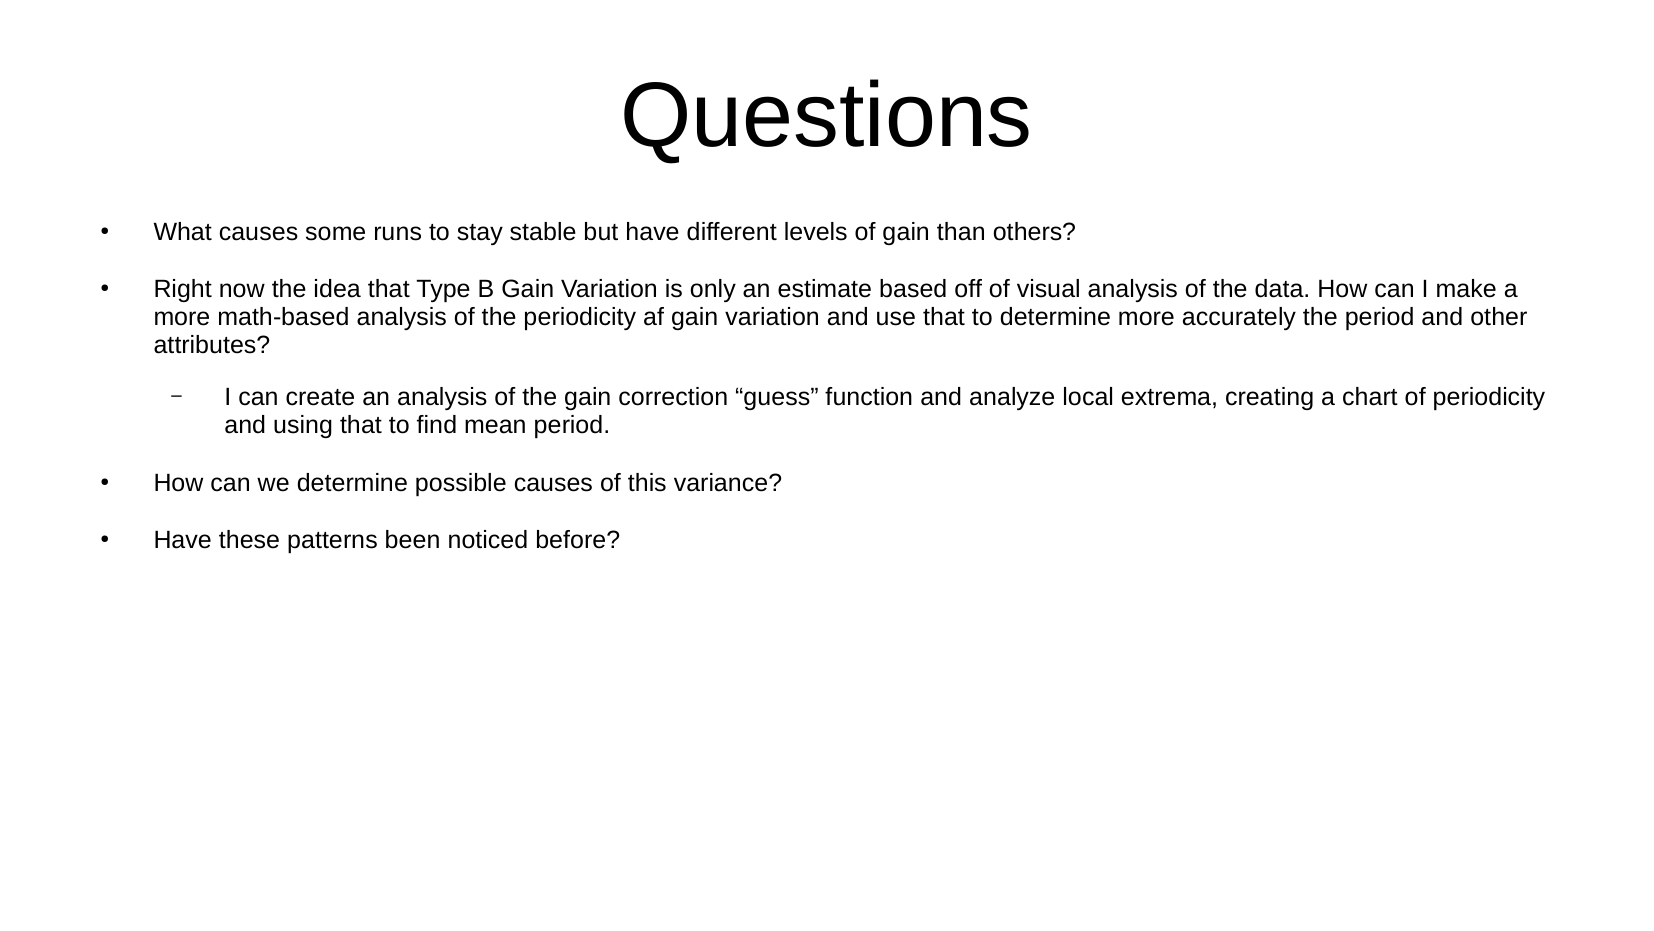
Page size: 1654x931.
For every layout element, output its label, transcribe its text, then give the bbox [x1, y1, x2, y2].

title Questions [82, 37, 1571, 193]
list What causes some runs to stay stable but have different levels of gain than others? Right now the idea that Type B Gain Variation is only an estimate based off of visual analysis of the data. How can I make a more math-based analysis of the periodicity af gain variation and use that to determine more accurately the period and other attributes? I can create an analysis of the gain correction “guess” function and analyze local extrema, creating a chart of periodicity and using that to find mean period. How can we determine possible causes of this variance? Have these patterns been noticed before? [82, 217, 1571, 901]
